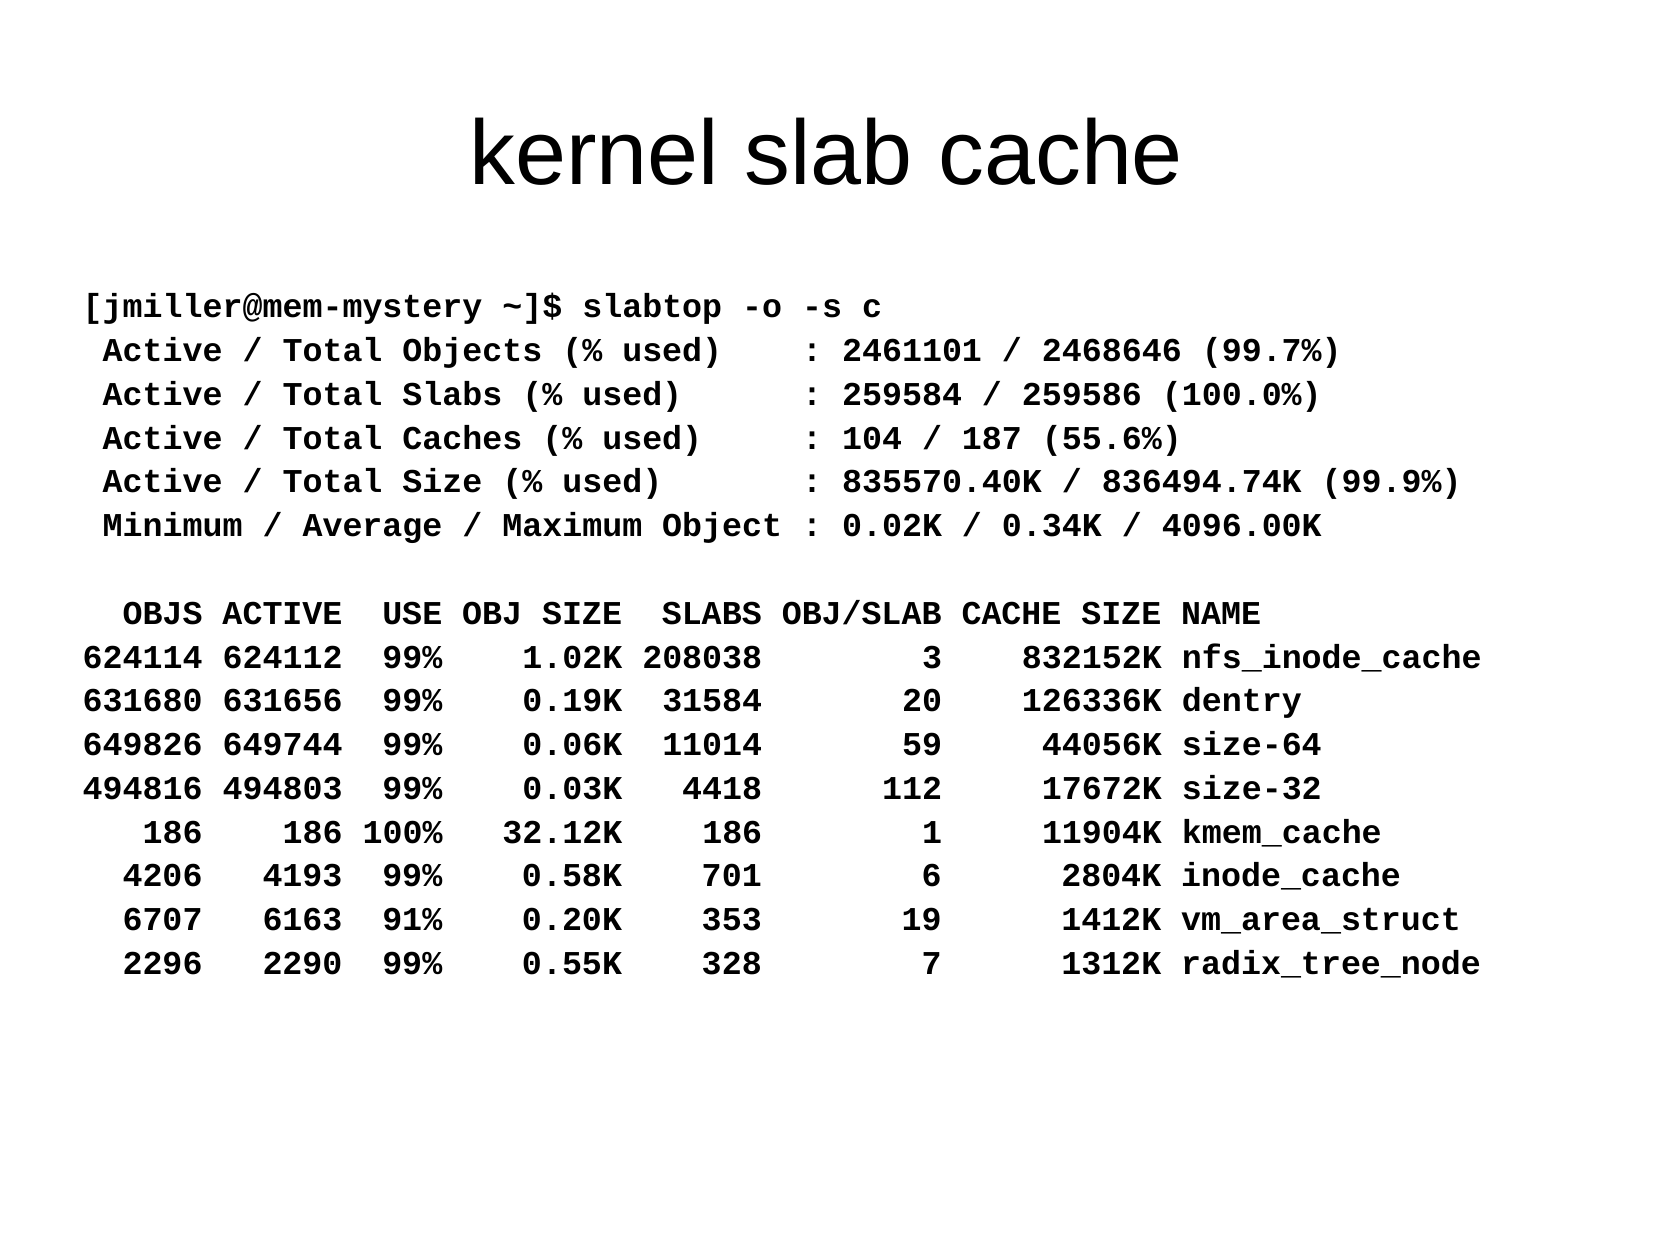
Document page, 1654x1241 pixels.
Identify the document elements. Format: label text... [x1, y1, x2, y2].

title kernel slab cache [82, 49, 1571, 257]
list [jmiller@mem-mystery ~]$ slabtop -o -s c Active / Total Objects (% used) : 2461101 / 2468646 (99.7%) Active / Total Slabs (% used) : 259584 / 259586 (100.0%) Active / Total Caches (% used) : 104 / 187 (55.6%) Active / Total Size (% used) : 835570.40K / 836494.74K (99.9%) Minimum / Average / Maximum Object : 0.02K / 0.34K / 4096.00K OBJS ACTIVE USE OBJ SIZE SLABS OBJ/SLAB CACHE SIZE NAME 624114 624112 99% 1.02K 208038 3 832152K nfs_inode_cache 631680 631656 99% 0.19K 31584 20 126336K dentry 649826 649744 99% 0.06K 11014 59 44056K size-64 494816 494803 99% 0.03K 4418 112 17672K size-32 186 186 100% 32.12K 186 1 11904K kmem_cache 4206 4193 99% 0.58K 701 6 2804K inode_cache 6707 6163 91% 0.20K 353 19 1412K vm_area_struct 2296 2290 99% 0.55K 328 7 1312K radix_tree_node [82, 290, 1571, 1025]
